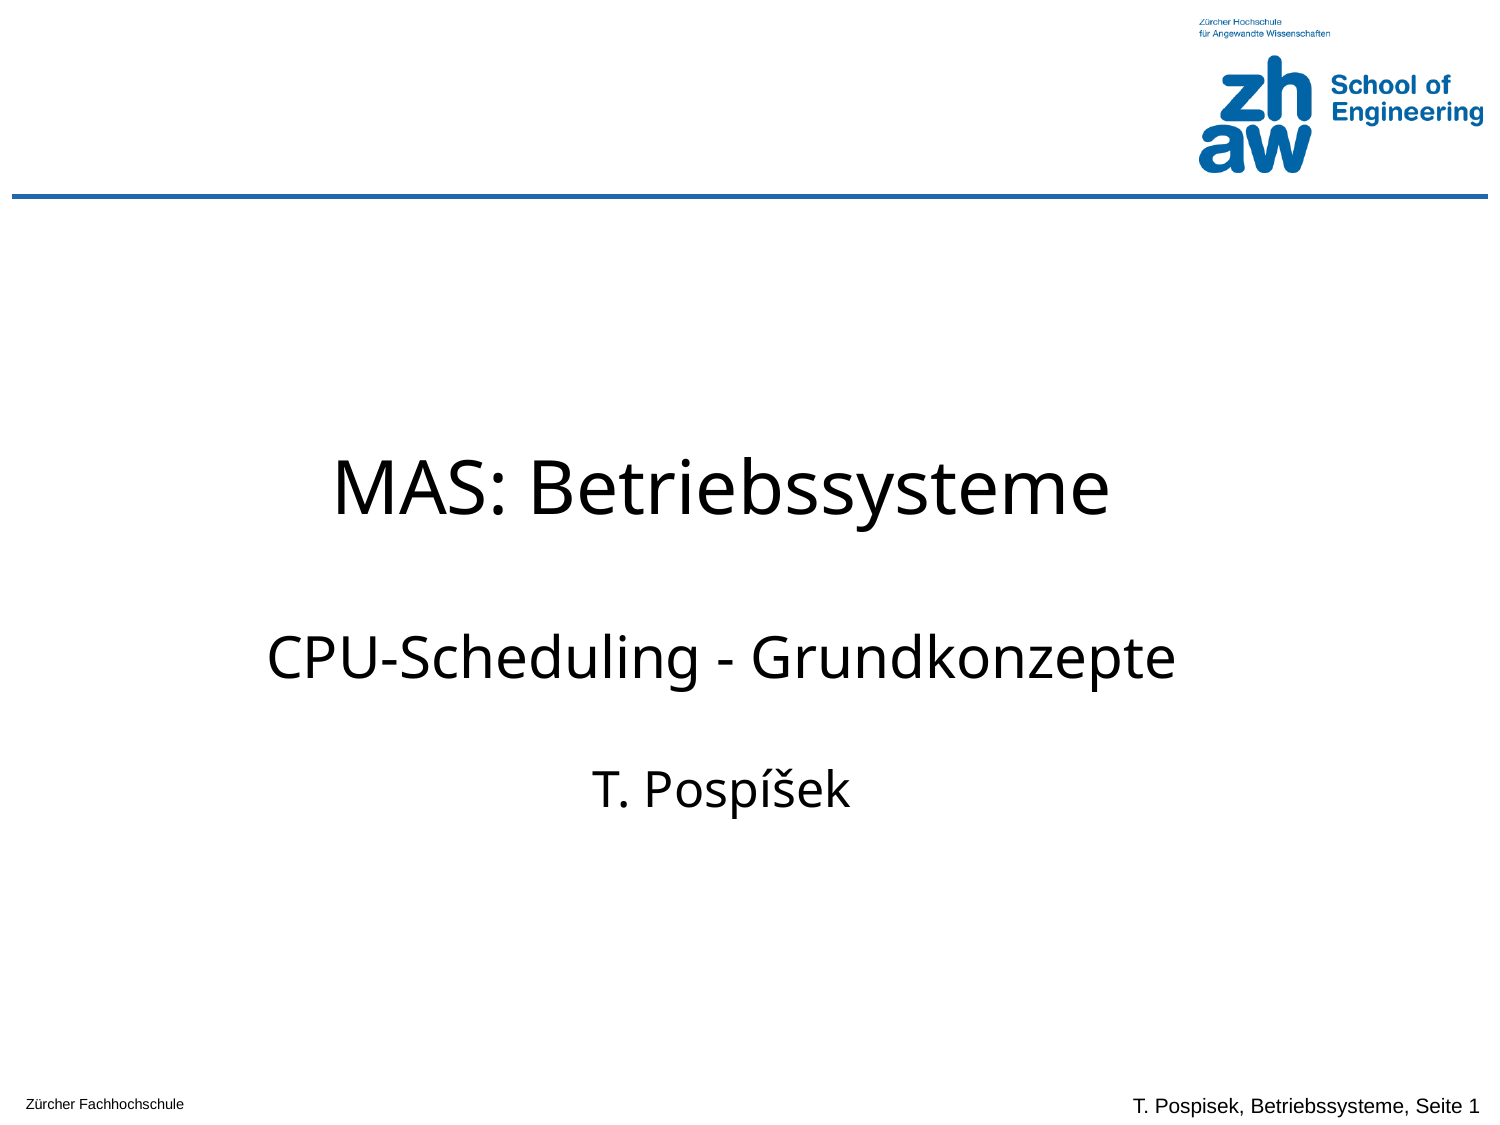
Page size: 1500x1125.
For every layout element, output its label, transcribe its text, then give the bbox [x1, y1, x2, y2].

picture [1199, 19, 1483, 173]
text_box MAS: Betriebssysteme CPU-Scheduling - Grundkonzepte T. Pospíšek [49, 337, 1394, 763]
